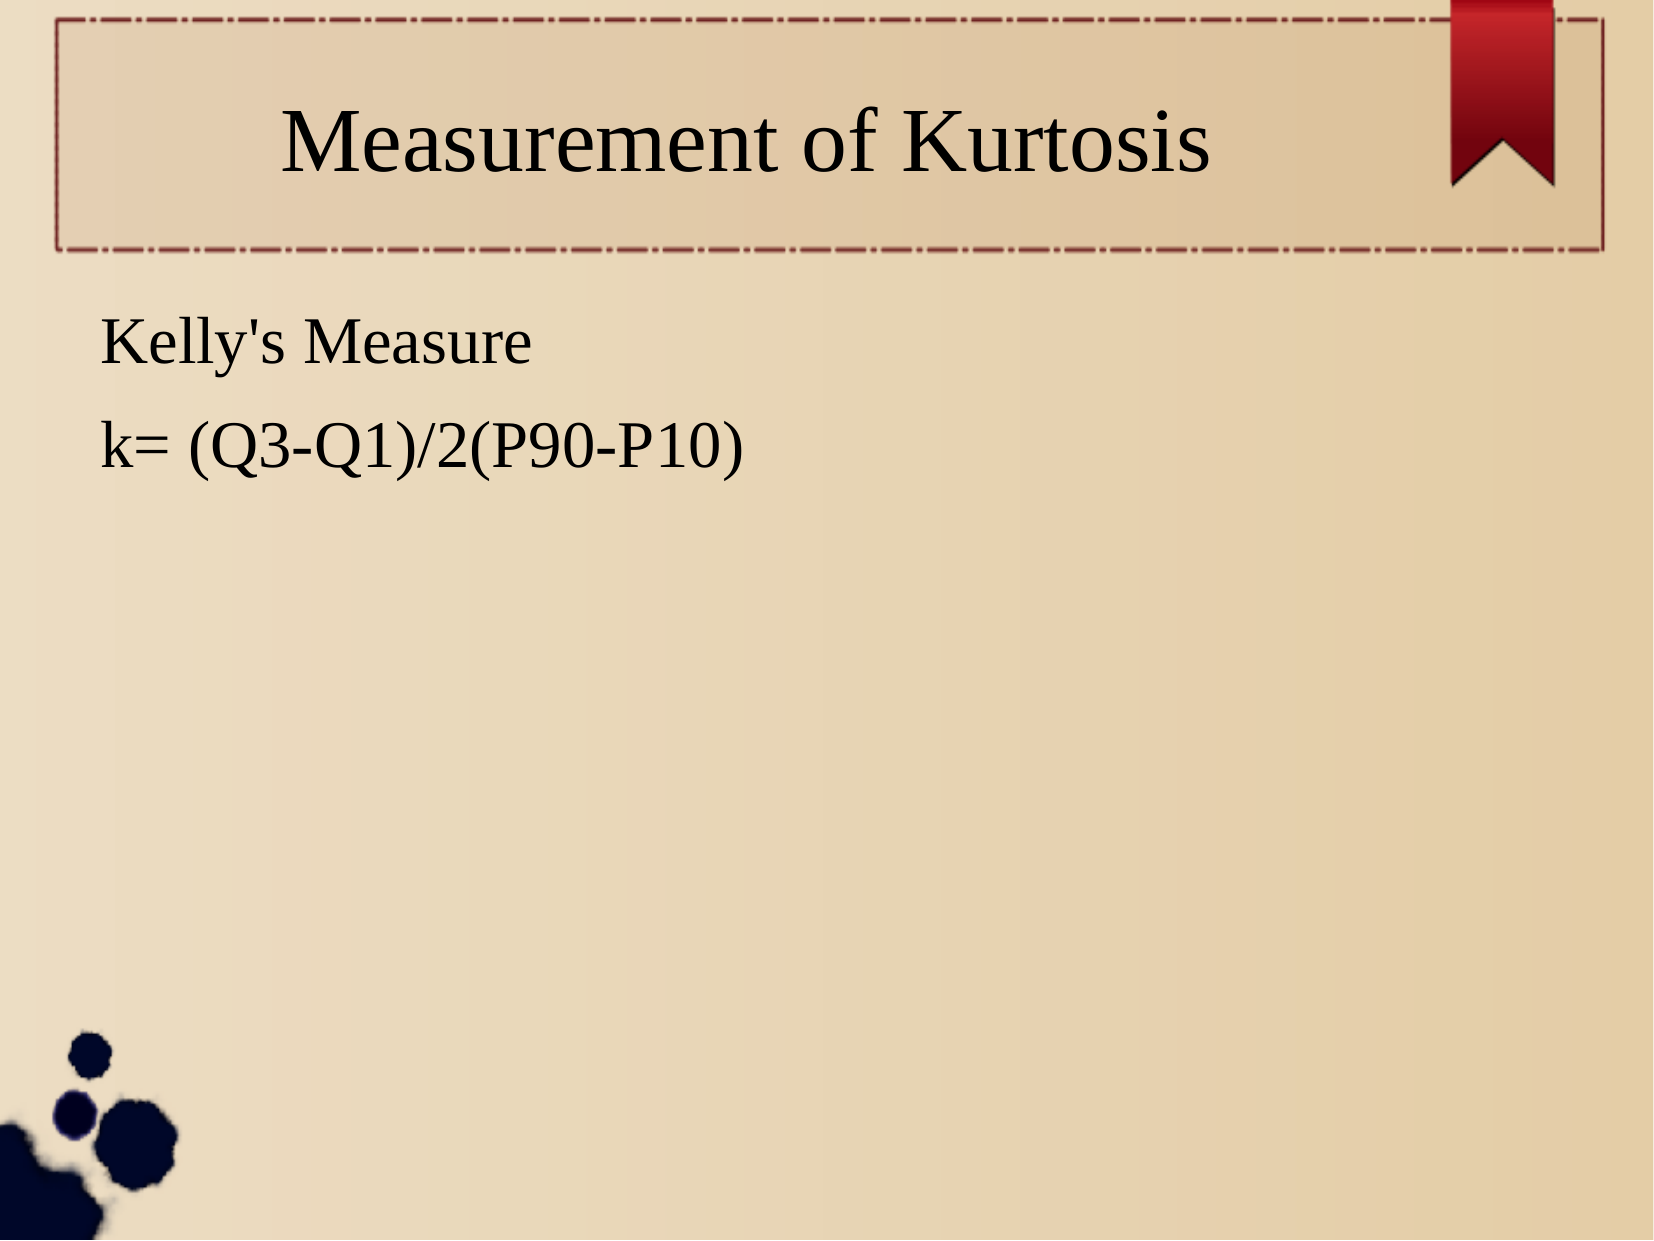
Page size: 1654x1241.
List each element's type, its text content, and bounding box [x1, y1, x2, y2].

picture [0, 0, 1654, 1240]
title Measurement of Kurtosis [82, 47, 1412, 229]
list Kelly's Measure k= (Q3-Q1)/2(P90-P10) [82, 299, 1571, 1019]
